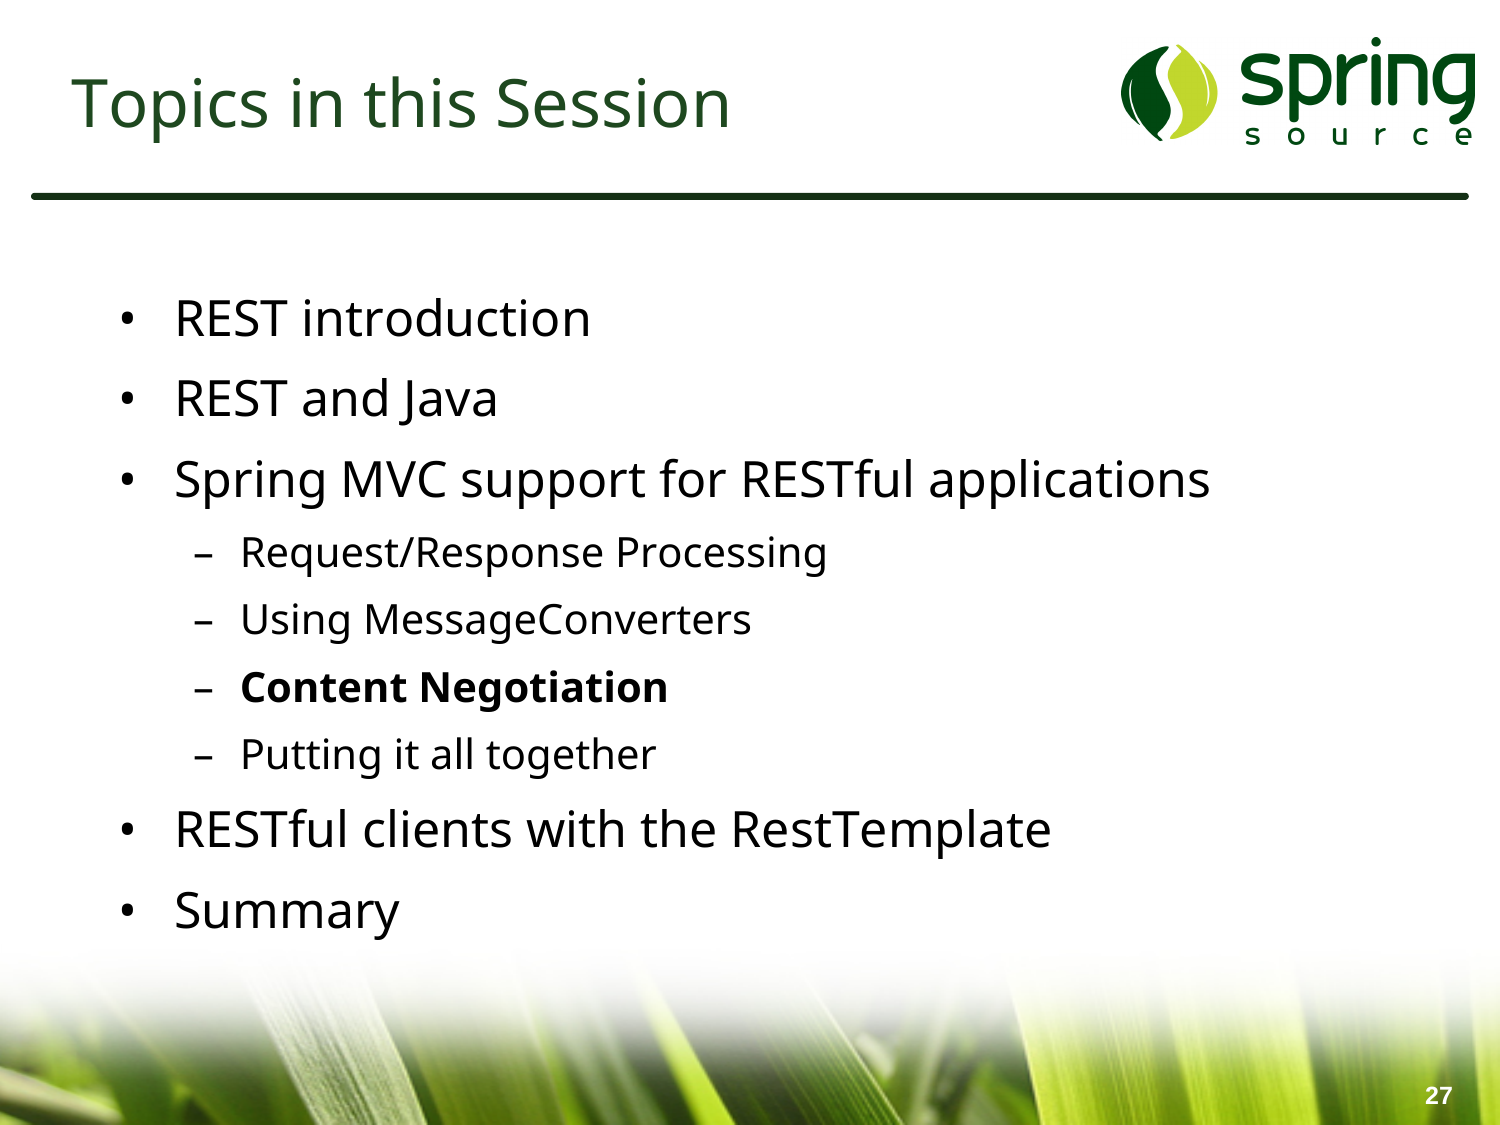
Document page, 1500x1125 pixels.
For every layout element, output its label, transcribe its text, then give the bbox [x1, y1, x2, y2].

picture [0, 944, 1500, 1125]
picture [1121, 37, 1475, 145]
list REST introduction REST and Java Spring MVC support for RESTful applications Request/Response Processing Using MessageConverters Content Negotiation Putting it all together RESTful clients with the RestTemplate Summary [103, 275, 1441, 938]
title Topics in this Session [56, 48, 1089, 212]
